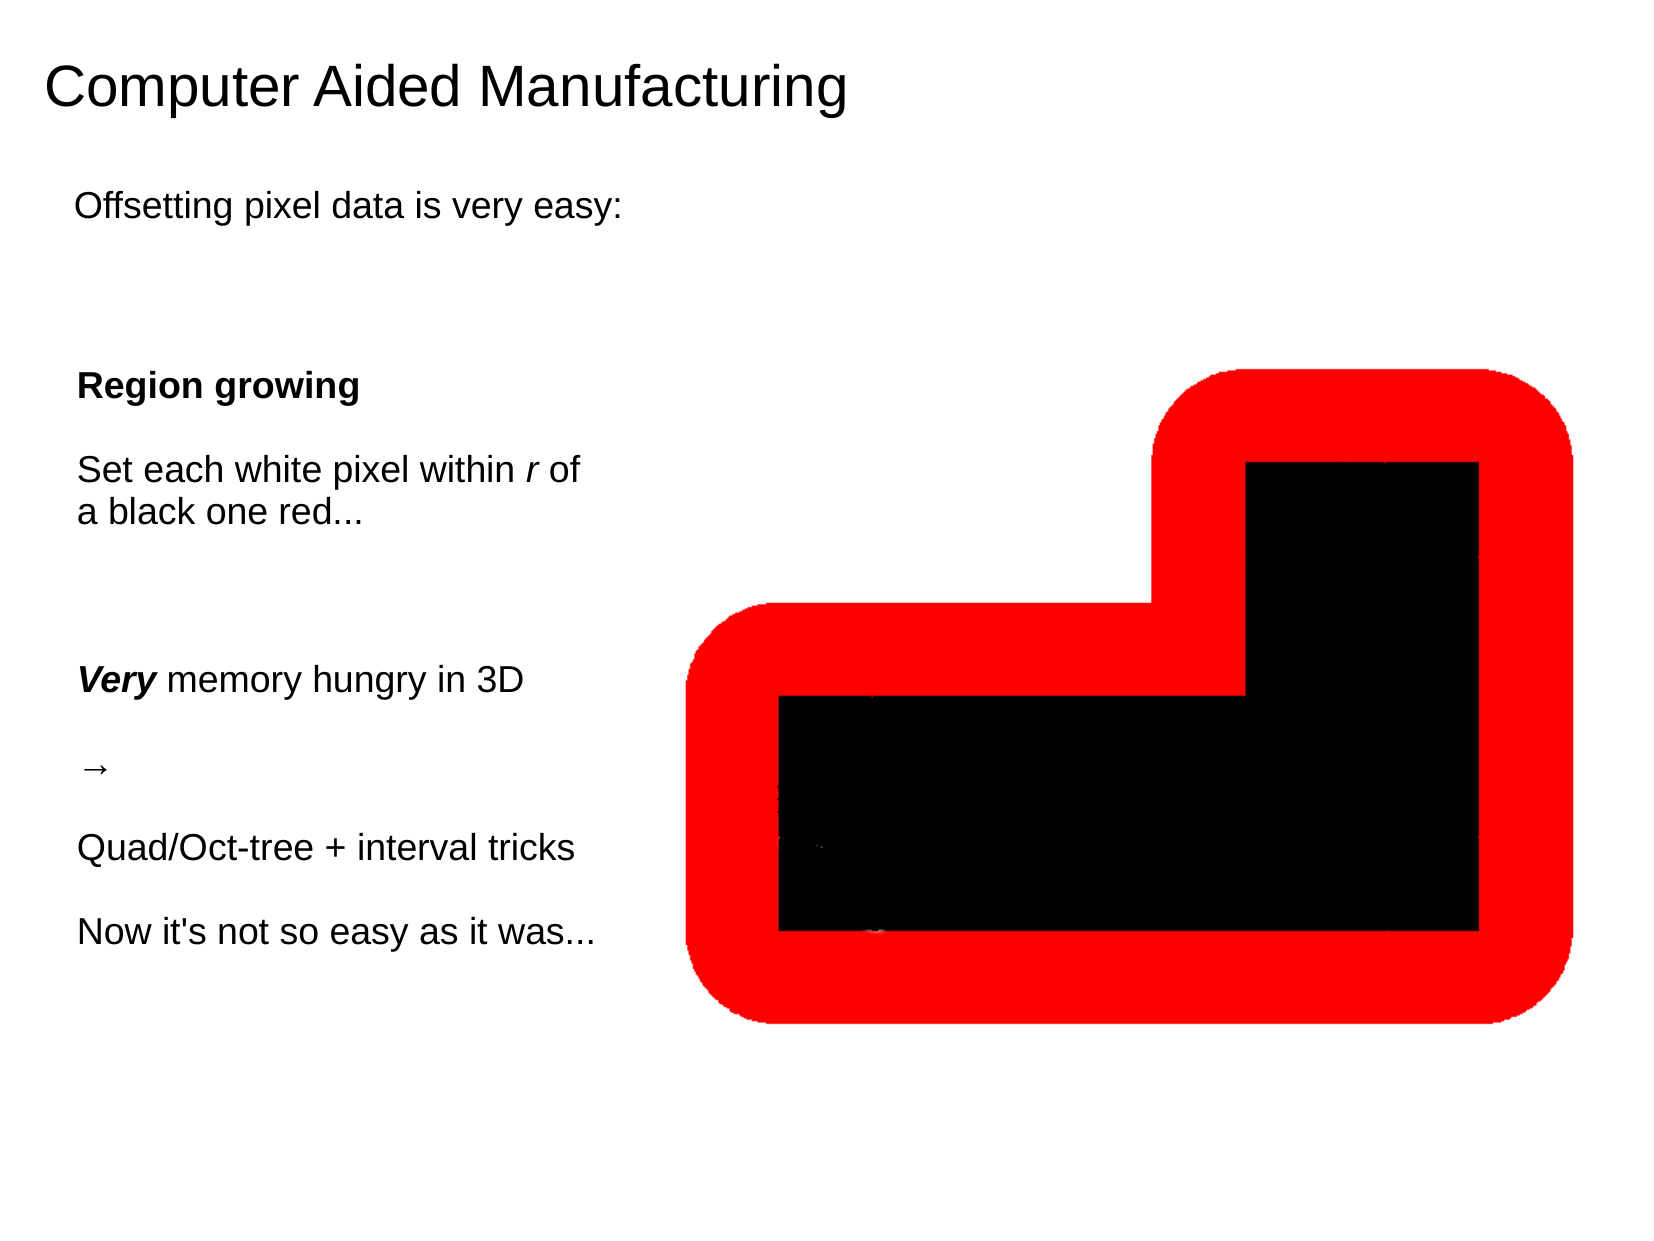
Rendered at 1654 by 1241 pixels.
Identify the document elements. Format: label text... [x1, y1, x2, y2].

text_box Computer Aided Manufacturing [29, 46, 1625, 135]
picture [679, 358, 1579, 1034]
text_box Offsetting pixel data is very easy: [59, 177, 1565, 241]
text_box Region growing Set each white pixel within r of a black one red... Very memory hungry in 3D → Quad/Oct-tree + interval tricks Now it's not so easy as it was... [59, 354, 621, 1030]
